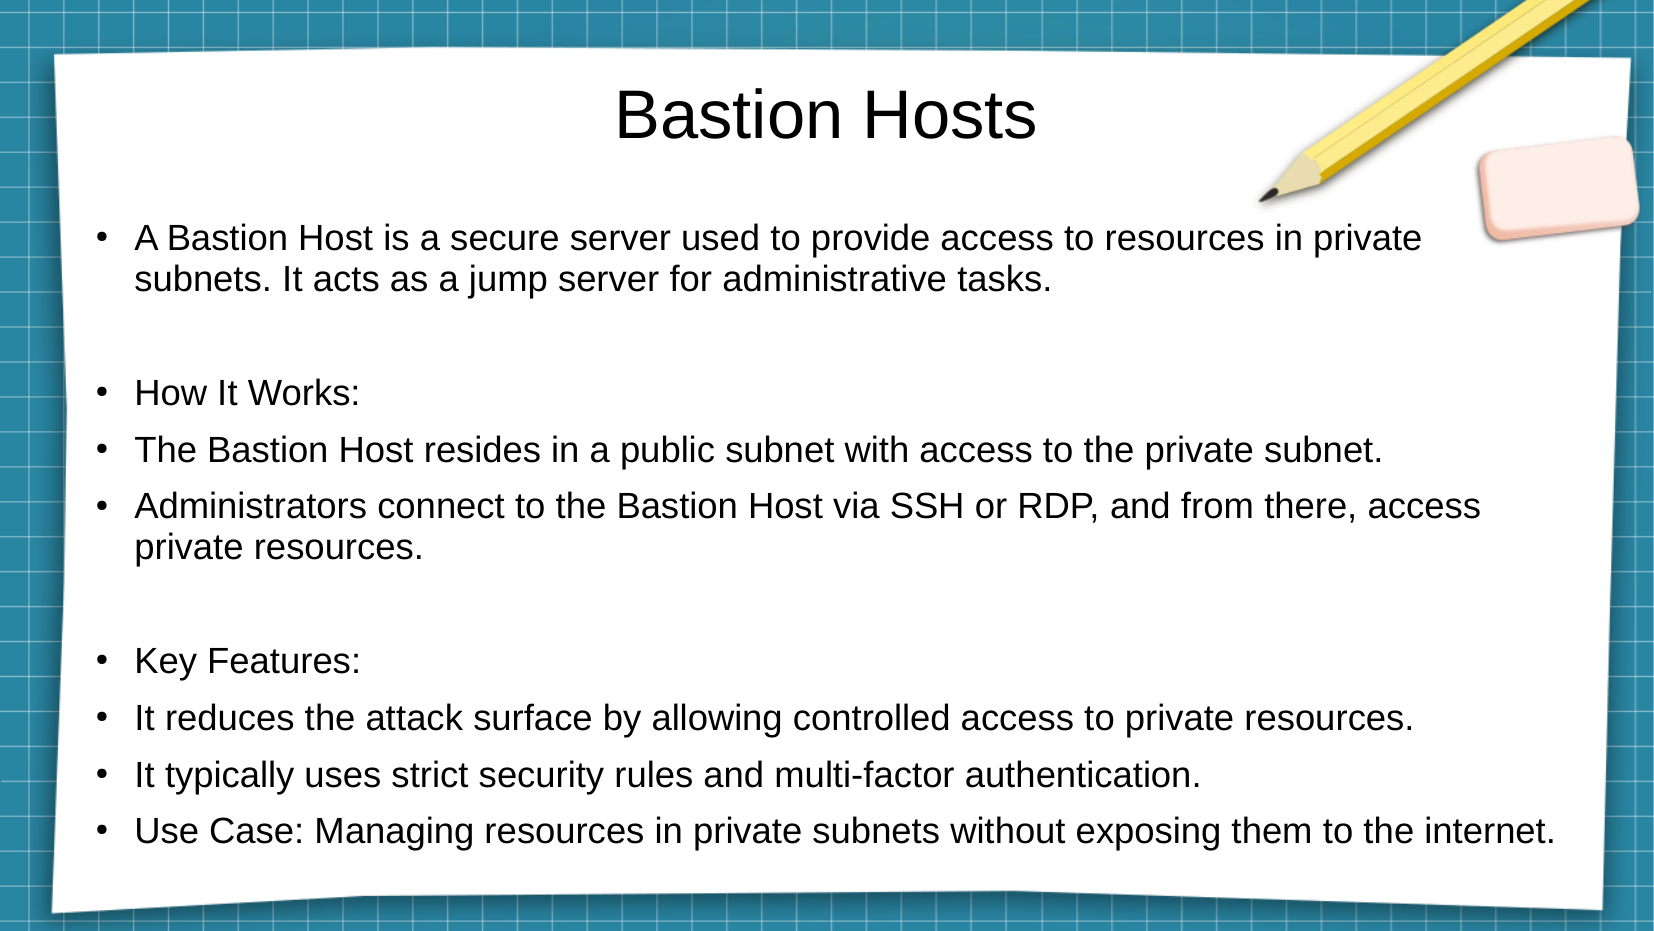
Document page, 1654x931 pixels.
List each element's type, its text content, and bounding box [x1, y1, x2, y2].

title Bastion Hosts [82, 37, 1571, 193]
list A Bastion Host is a secure server used to provide access to resources in private subnets. It acts as a jump server for administrative tasks. How It Works: The Bastion Host resides in a public subnet with access to the private subnet. Administrators connect to the Bastion Host via SSH or RDP, and from there, access private resources. Key Features: It reduces the attack surface by allowing controlled access to private resources. It typically uses strict security rules and multi-factor authentication. Use Case: Managing resources in private subnets without exposing them to the internet. [82, 217, 1571, 863]
picture [0, 0, 1654, 931]
